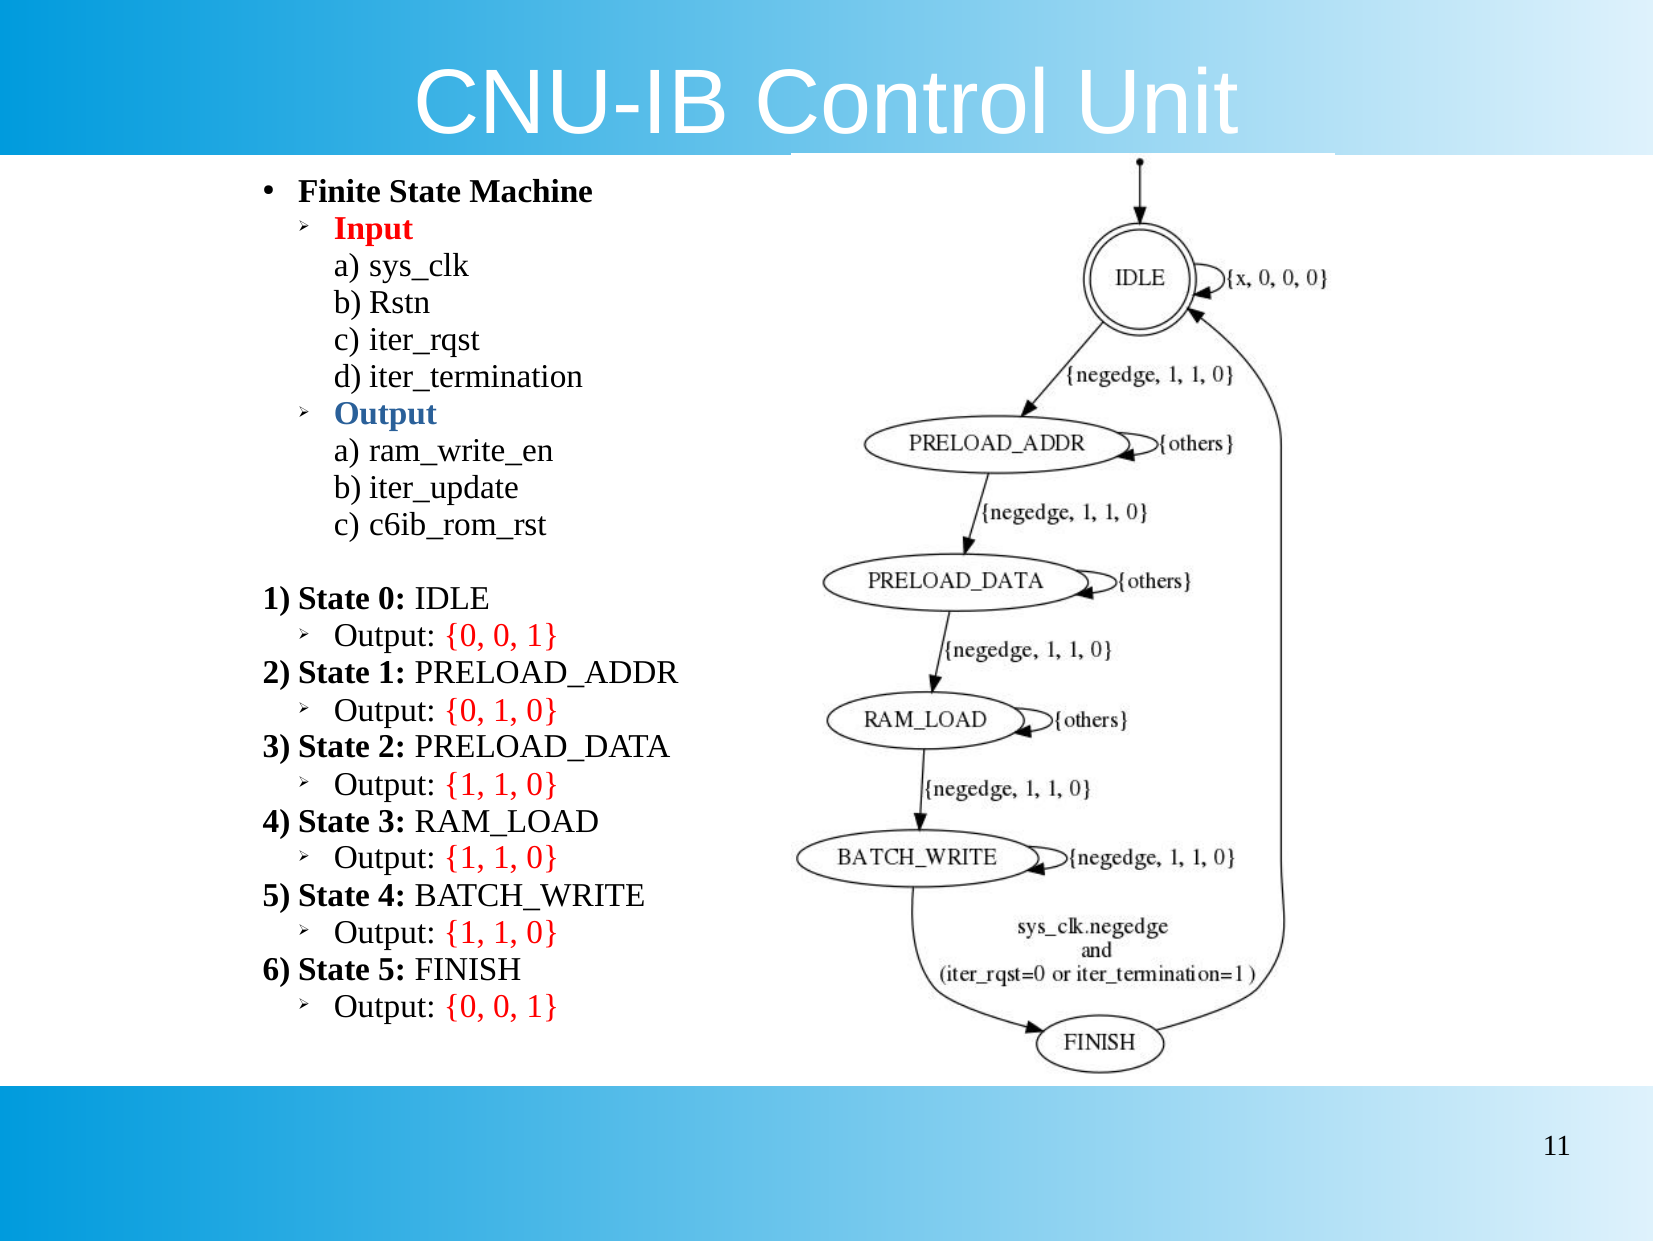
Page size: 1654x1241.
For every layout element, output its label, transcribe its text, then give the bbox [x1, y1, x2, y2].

text_box Finite State Machine Input sys_clk Rstn iter_rqst iter_termination Output ram_write_en iter_update c6ib_rom_rst State 0: IDLE Output: {0, 0, 1} State 1: PRELOAD_ADDR Output: {0, 1, 0} State 2: PRELOAD_DATA Output: {1, 1, 0} State 3: RAM_LOAD Output: {1, 1, 0} State 4: BATCH_WRITE Output: {1, 1, 0} State 5: FINISH Output: {0, 0, 1} [248, 165, 709, 1087]
title CNU-IB Control Unit [82, 49, 1571, 155]
picture [791, 153, 1335, 1079]
